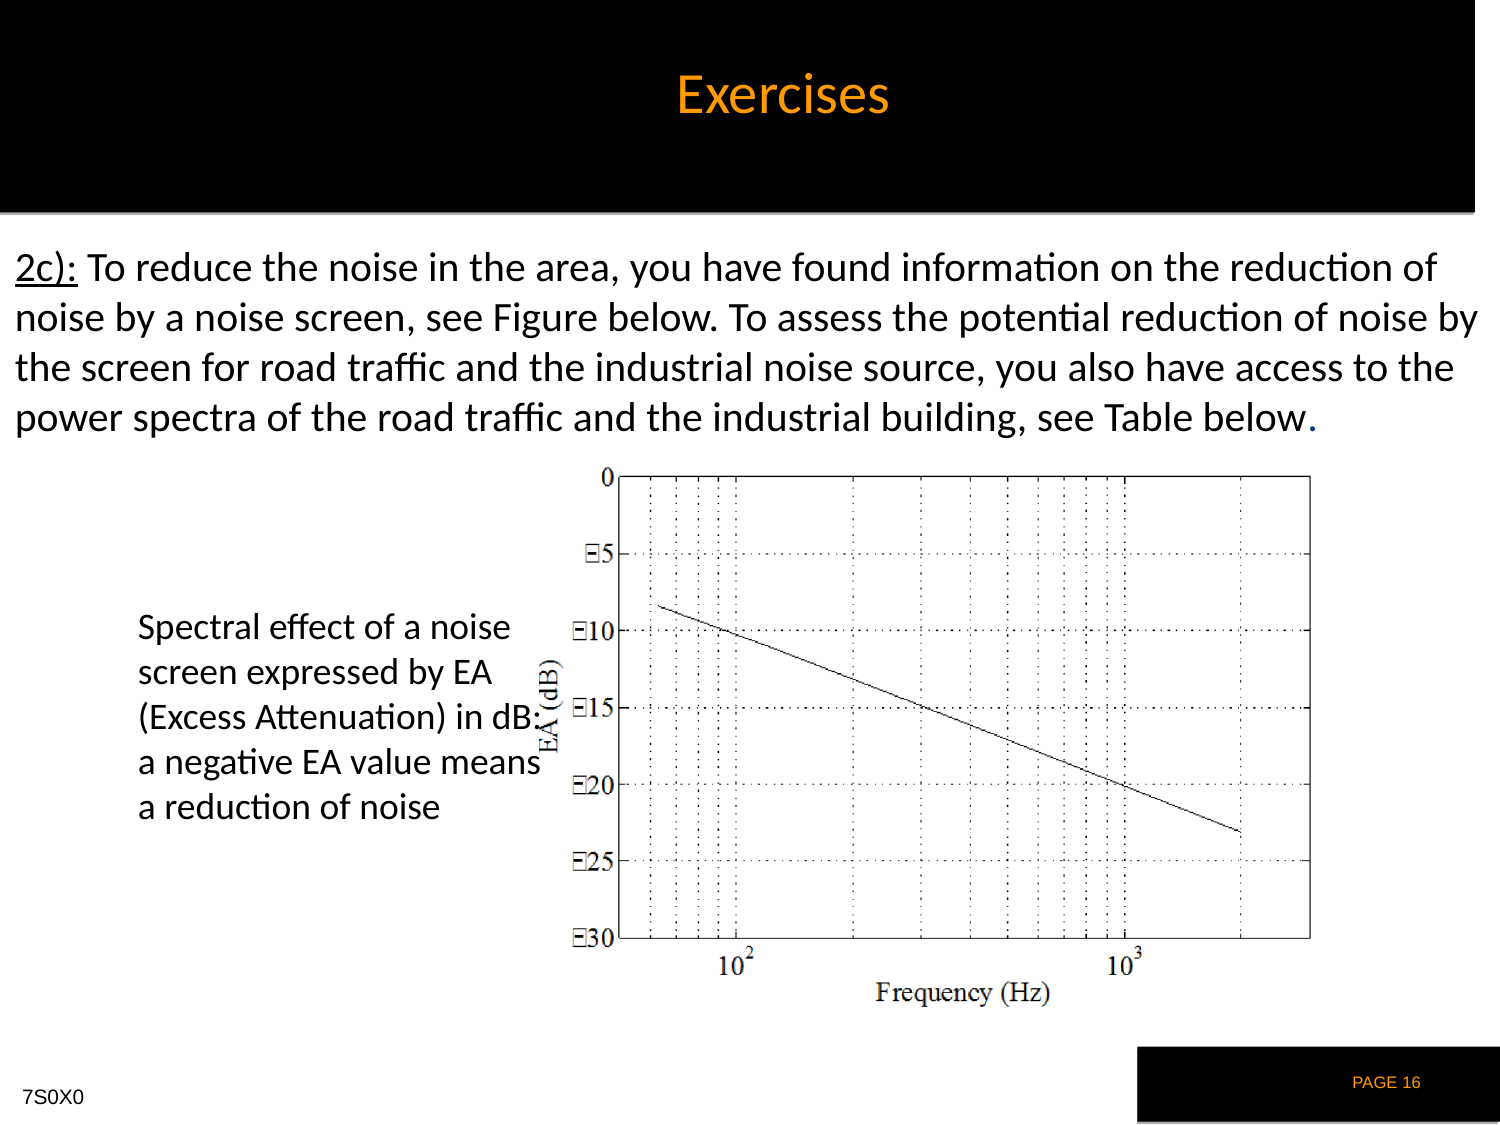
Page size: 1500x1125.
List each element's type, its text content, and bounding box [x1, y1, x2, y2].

text_box [0, 0, 1475, 213]
text_box - [557, 826, 623, 900]
text_box - [558, 673, 624, 746]
text_box - [558, 749, 624, 822]
text_box [1137, 1046, 1500, 1122]
text_box - [559, 596, 625, 669]
text_box - [558, 902, 624, 976]
list 2c): To reduce the noise in the area, you have found information on the reduction of noise by a noise screen, see Figure below. To assess the potential reduction of noise by the screen for road traffic and the industrial noise source, you also have access to the power spectra of the road traffic and the industrial building, see Table below. [0, 232, 1500, 479]
text_box Spectral effect of a noise screen expressed by EA (Excess Attenuation) in dB: a negative EA value means a reduction of noise [123, 594, 558, 835]
text_box PAGE 16 [1352, 1066, 1453, 1098]
text_box - [571, 520, 637, 593]
text_box Exercises [125, 48, 1442, 200]
picture [539, 463, 1319, 1014]
text_box 7S0X0 [22, 1080, 613, 1112]
